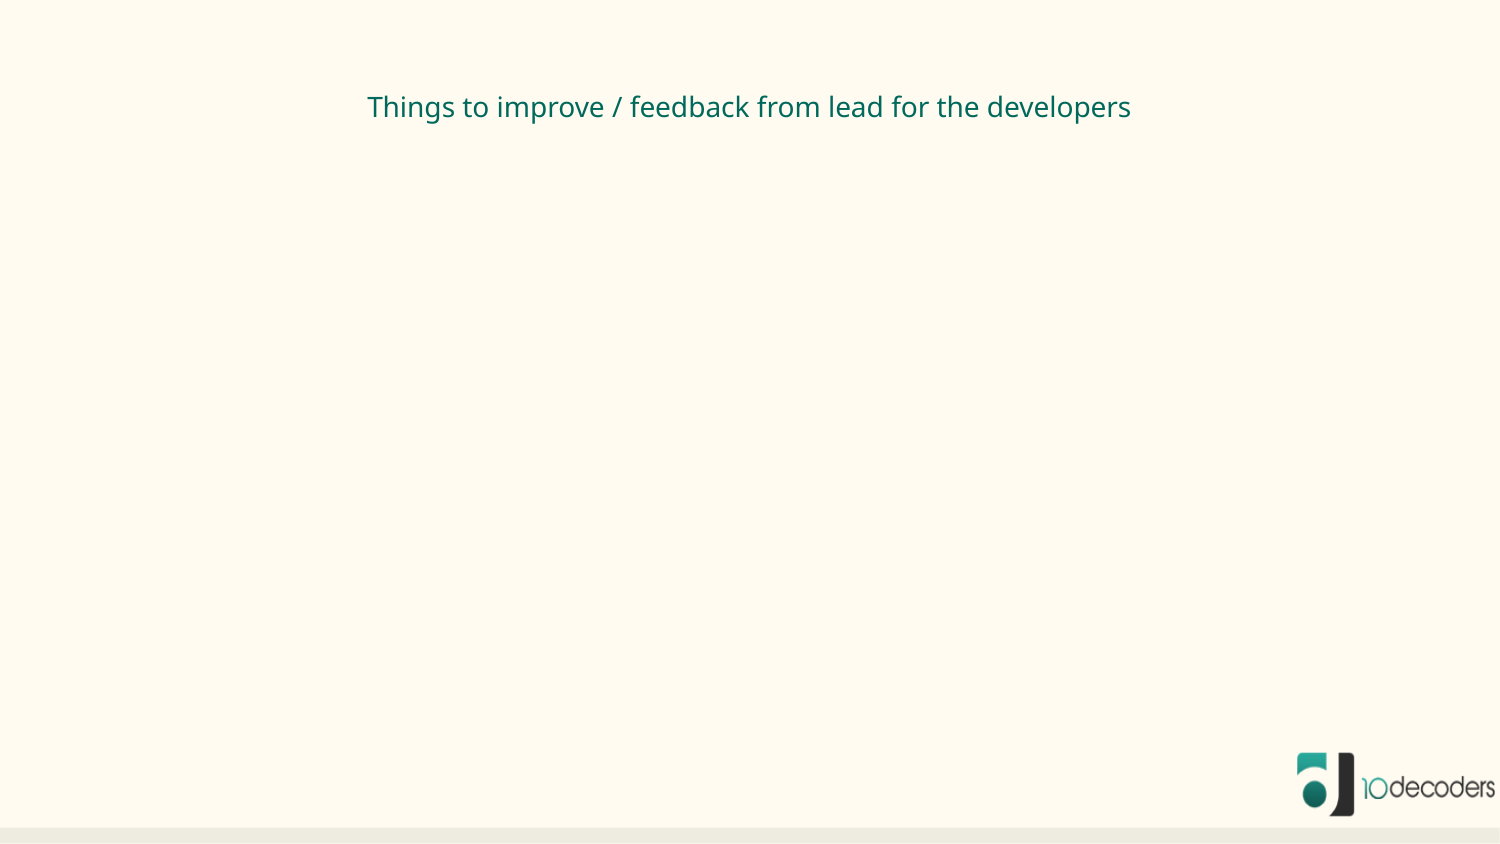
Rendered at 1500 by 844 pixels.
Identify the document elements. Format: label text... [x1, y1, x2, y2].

text_box Things to improve / feedback from lead for the developers [51, 72, 1449, 174]
picture [1293, 749, 1500, 819]
